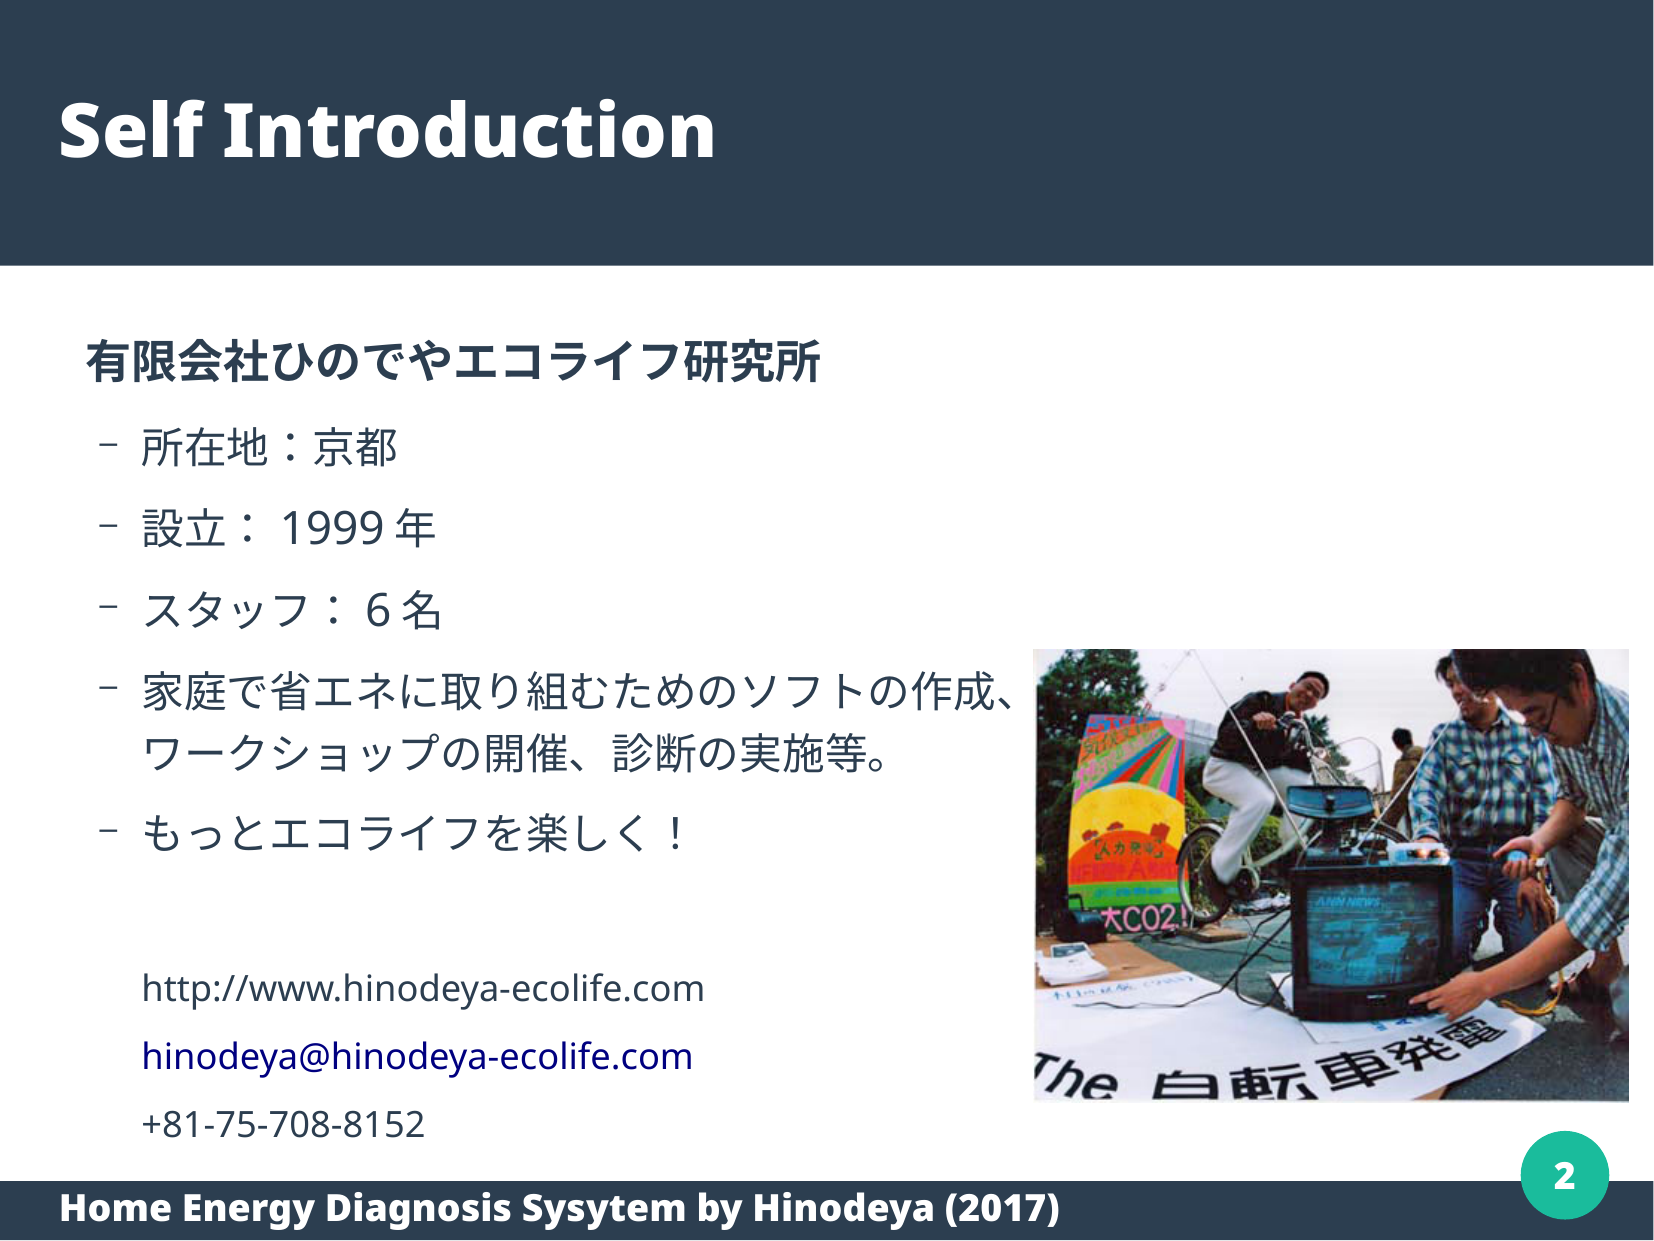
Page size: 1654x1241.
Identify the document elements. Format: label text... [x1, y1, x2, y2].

list 有限会社ひのでやエコライフ研究所 所在地：京都 設立：1999年 スタッフ：6名 家庭で省エネに取り組むためのソフトの作成、ワークショップの開催、診断の実施等。 もっとエコライフを楽しく！ http://www.hinodeya-ecolife.com hinodeya@hinodeya-ecolife.com +81-75-708-8152 [29, 324, 1004, 1152]
title Self Introduction [59, 49, 1595, 207]
picture [1033, 649, 1629, 1103]
